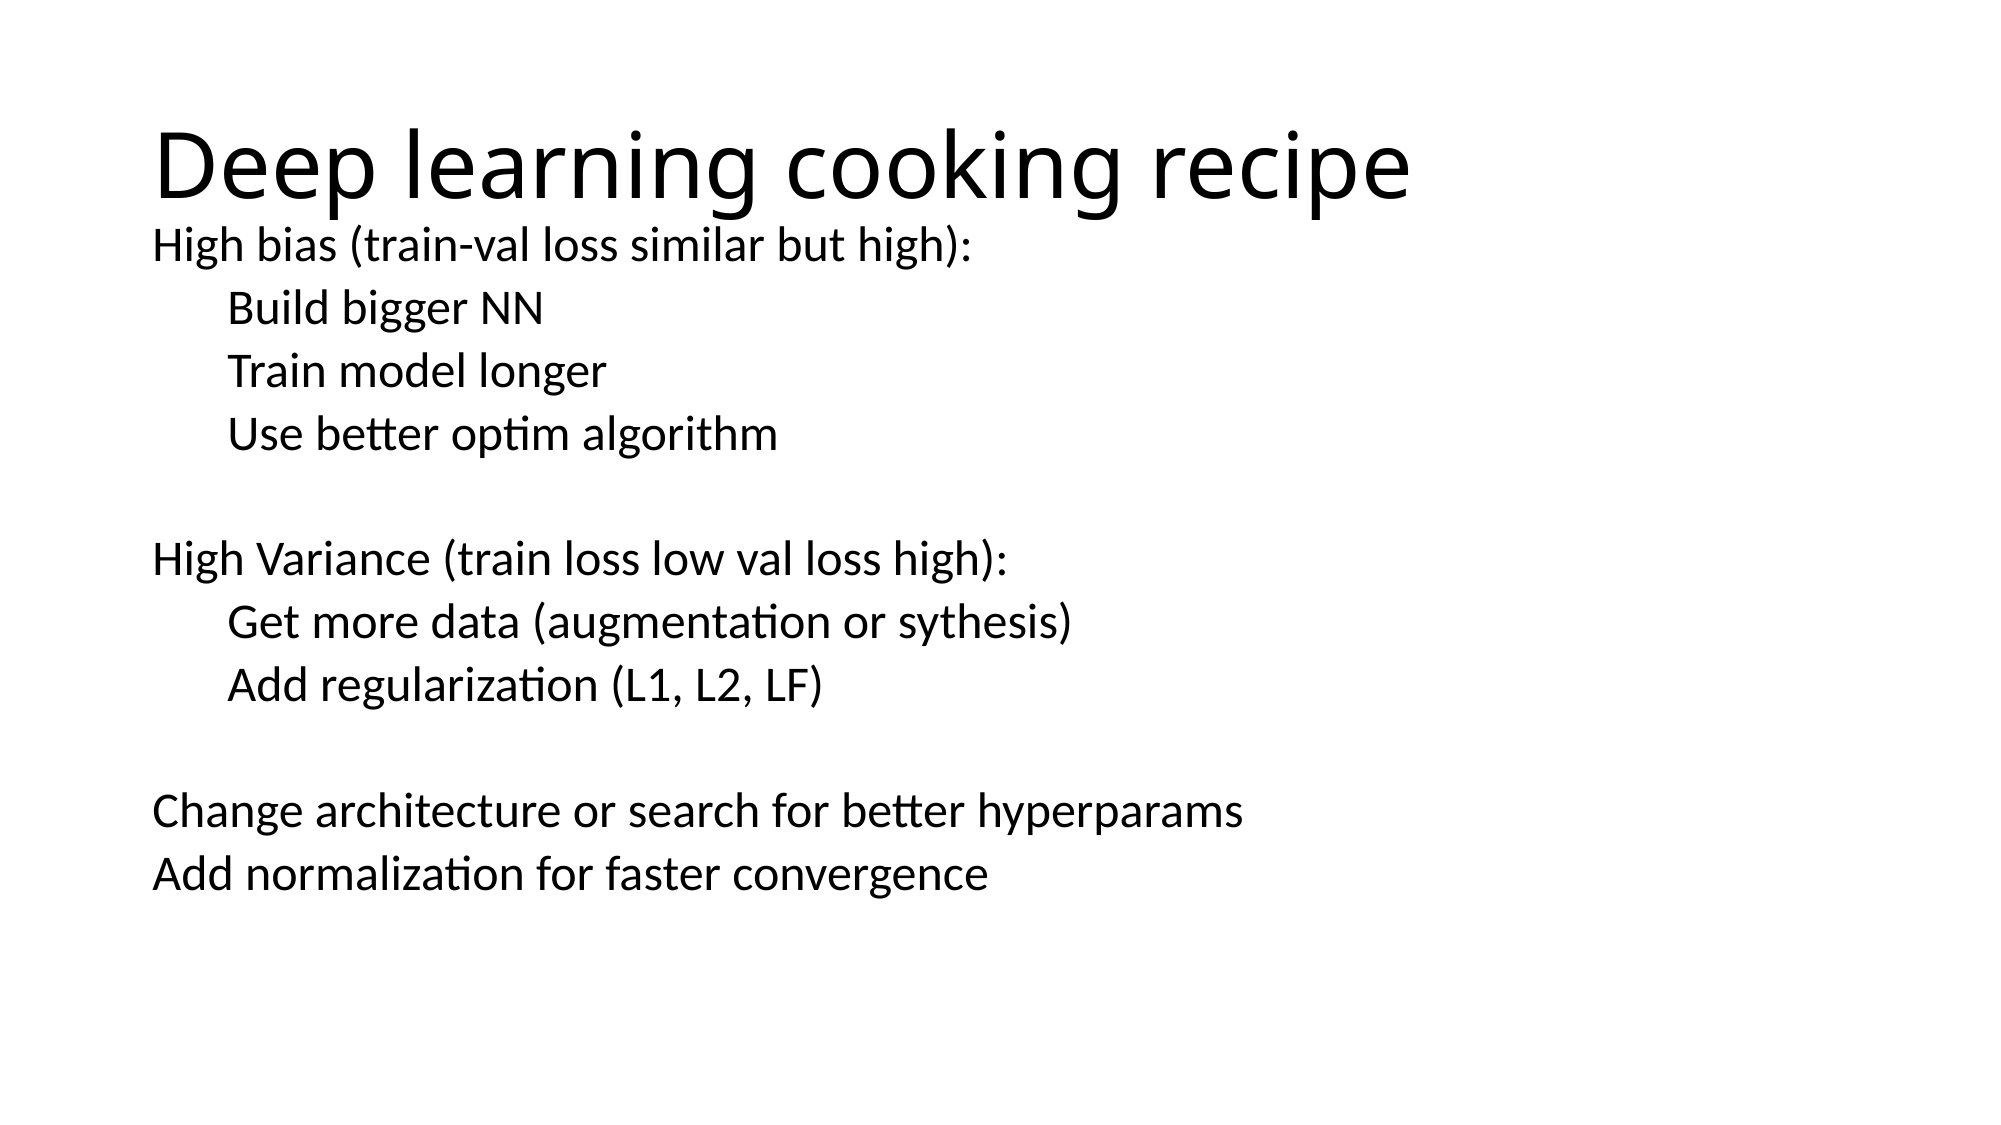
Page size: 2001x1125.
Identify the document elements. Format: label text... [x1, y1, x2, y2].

title Deep learning cooking recipe [137, 59, 1863, 220]
list High bias (train-val loss similar but high): Build bigger NN Train model longer Use better optim algorithm High Variance (train loss low val loss high): Get more data (augmentation or sythesis) Add regularization (L1, L2, LF) Change architecture or search for better hyperparams Add normalization for faster convergence [137, 220, 1863, 935]
